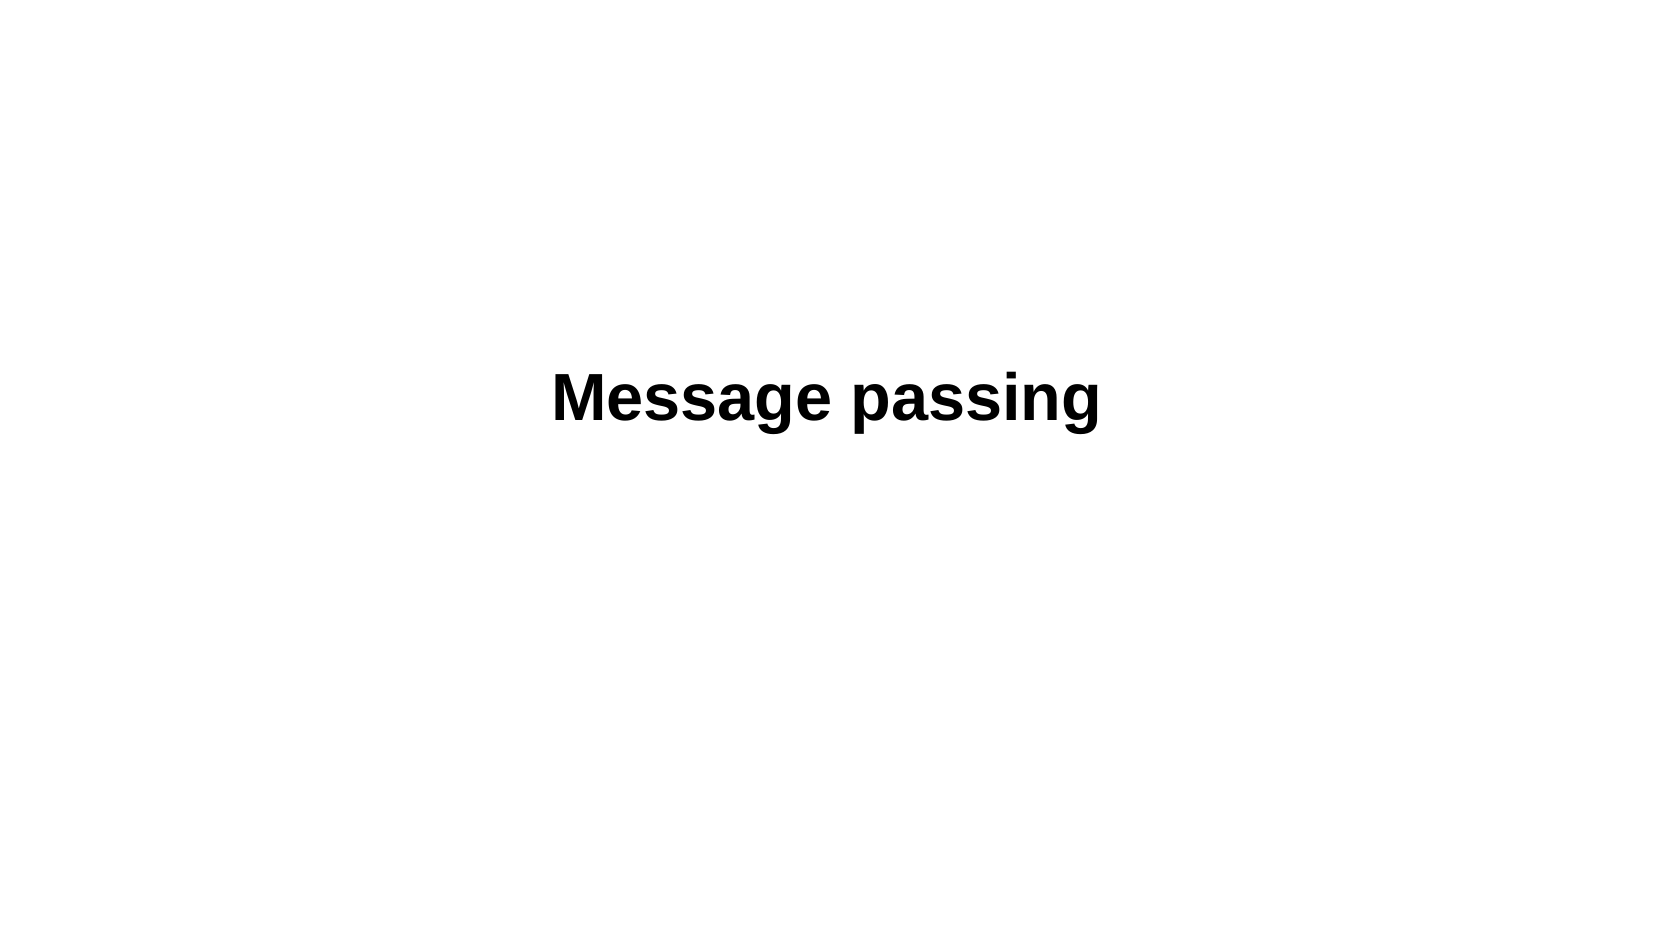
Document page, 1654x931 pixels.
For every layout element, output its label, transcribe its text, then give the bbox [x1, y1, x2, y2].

subtitle Message passing [82, 37, 1571, 758]
